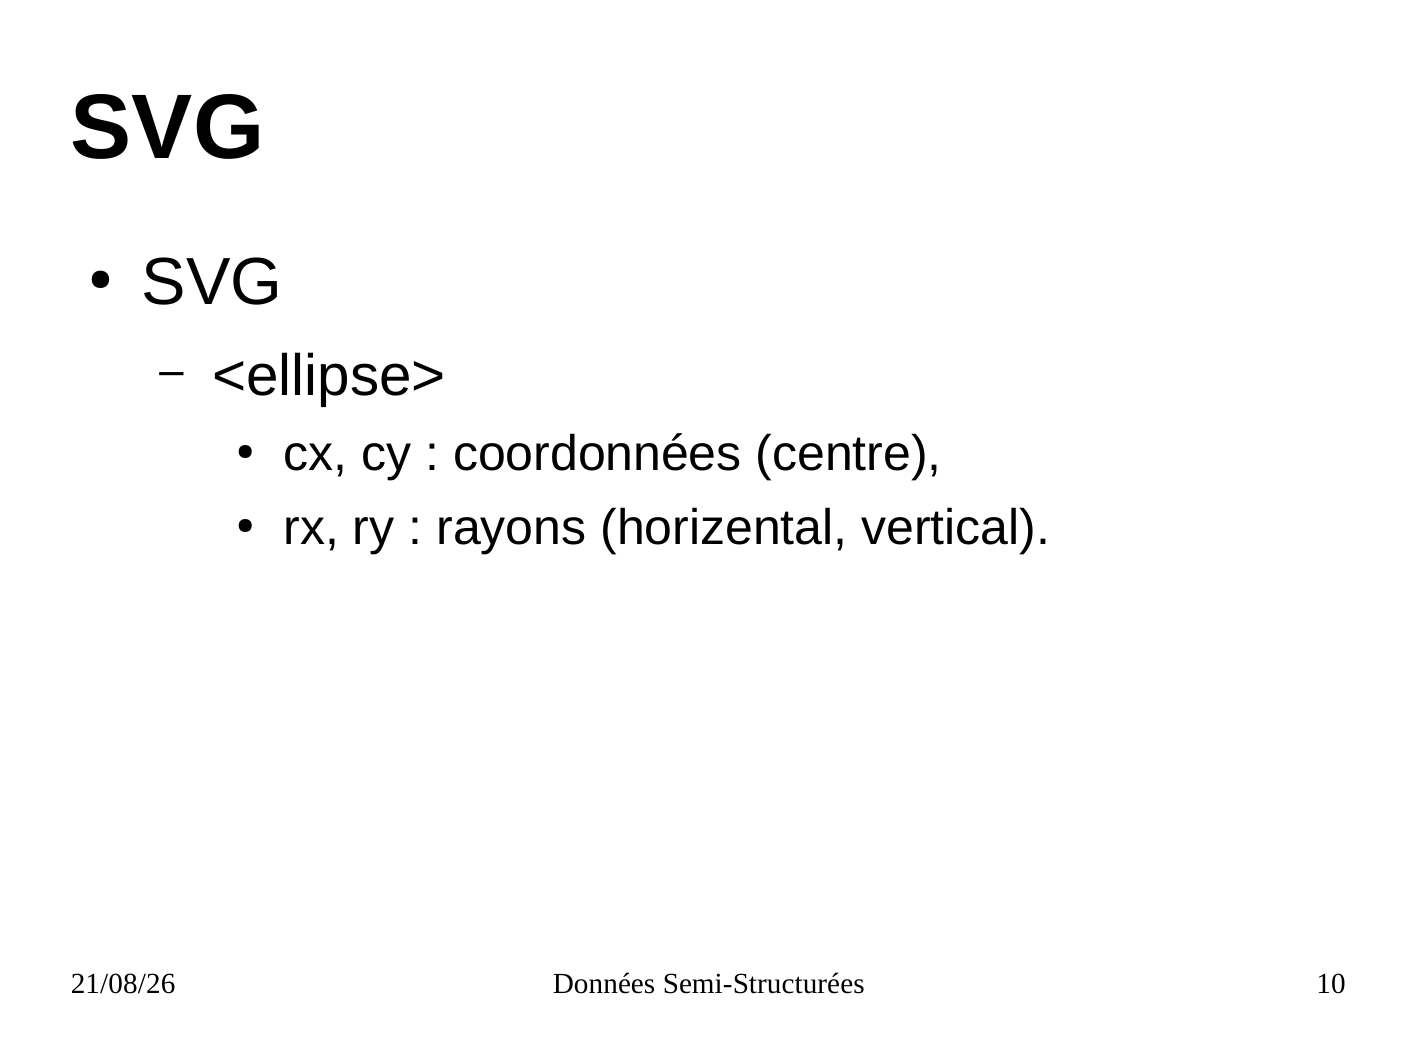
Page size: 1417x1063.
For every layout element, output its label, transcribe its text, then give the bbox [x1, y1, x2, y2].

title SVG [70, 42, 1346, 212]
list SVG <ellipse> cx, cy : coordonnées (centre), rx, ry : rayons (horizental, vertical). [70, 244, 1346, 925]
